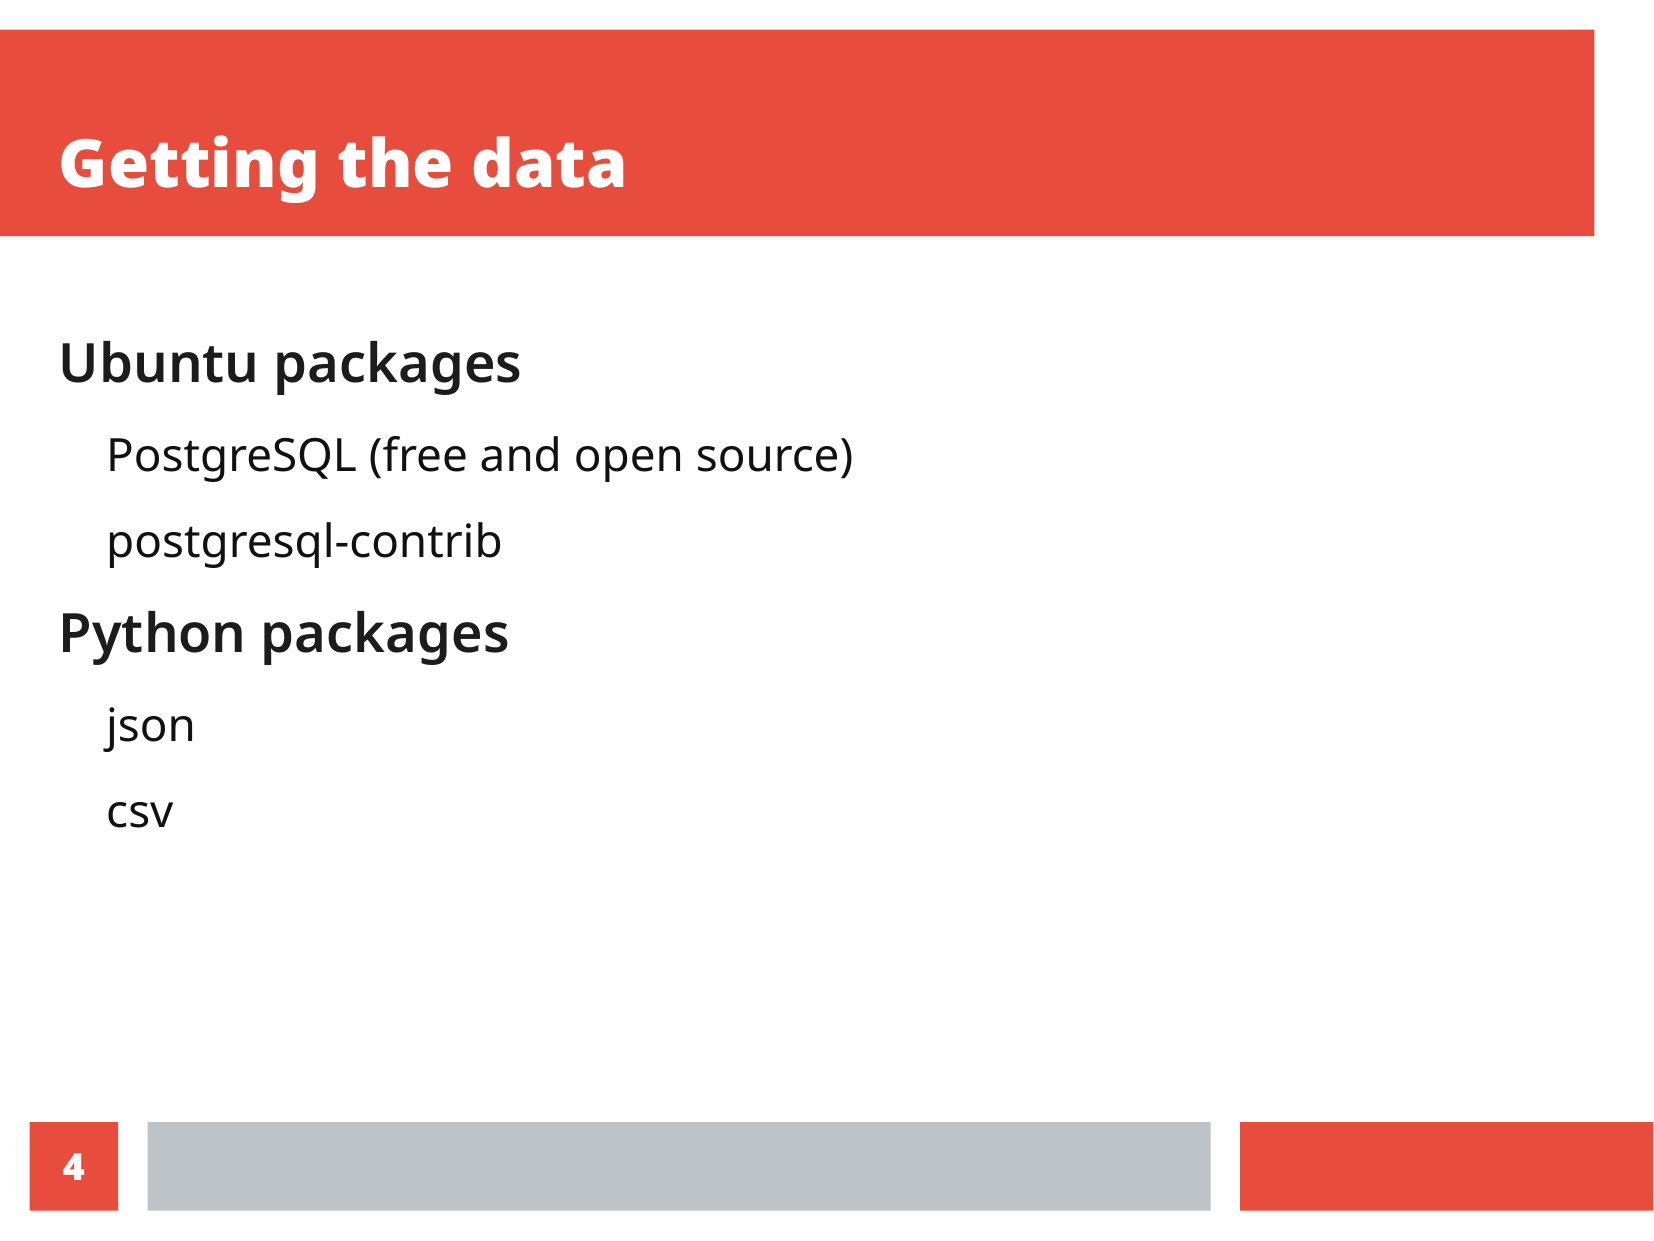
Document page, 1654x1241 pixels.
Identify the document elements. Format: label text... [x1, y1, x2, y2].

list Ubuntu packages PostgreSQL (free and open source) postgresql-contrib Python packages json csv [59, 324, 1565, 1093]
title Getting the data [59, 59, 1595, 207]
